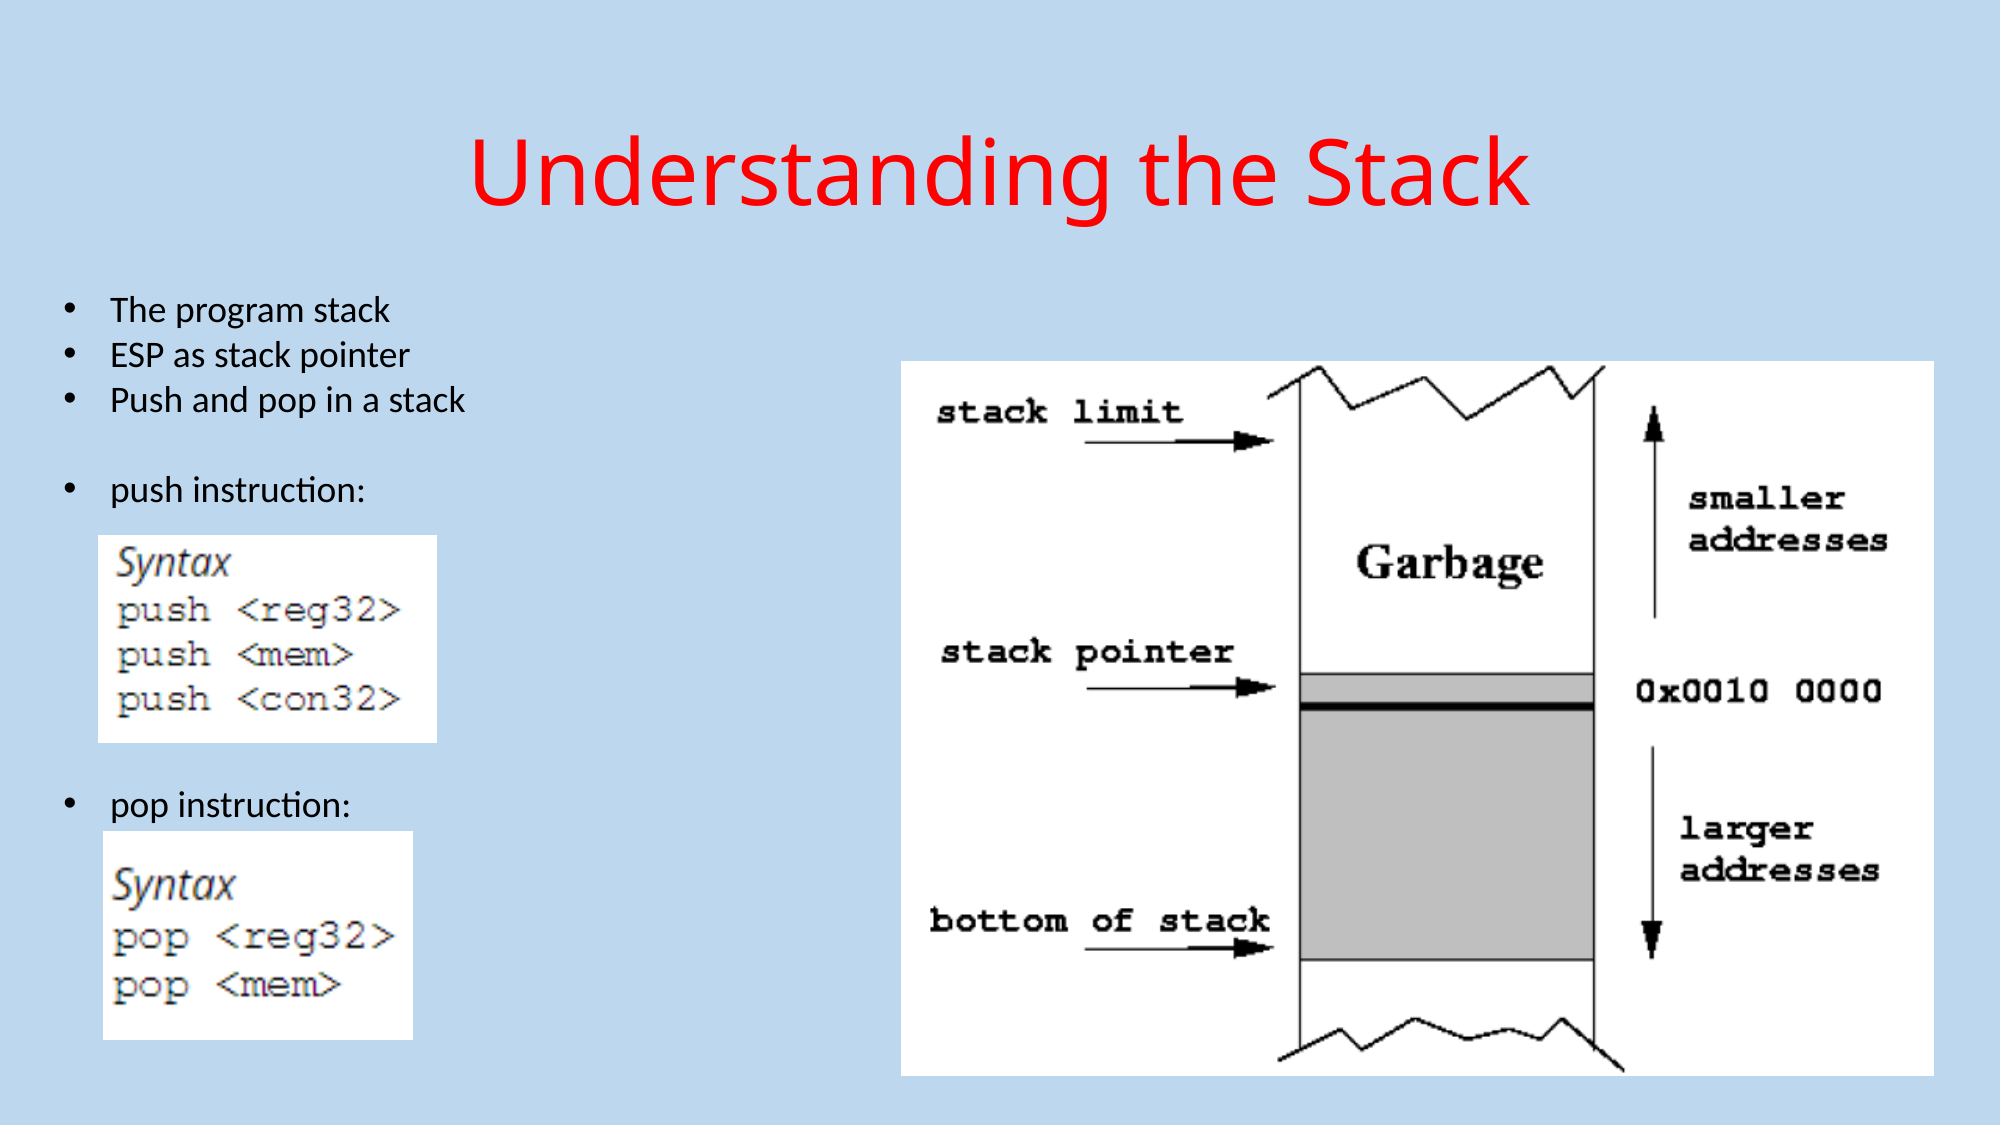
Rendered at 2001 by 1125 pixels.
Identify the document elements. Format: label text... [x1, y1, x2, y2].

text_box The program stack ESP as stack pointer Push and pop in a stack push instruction: pop instruction: [48, 277, 854, 878]
picture [901, 361, 1934, 1076]
title Understanding the Stack [137, 59, 1863, 278]
picture [98, 535, 437, 743]
picture [103, 831, 413, 1040]
